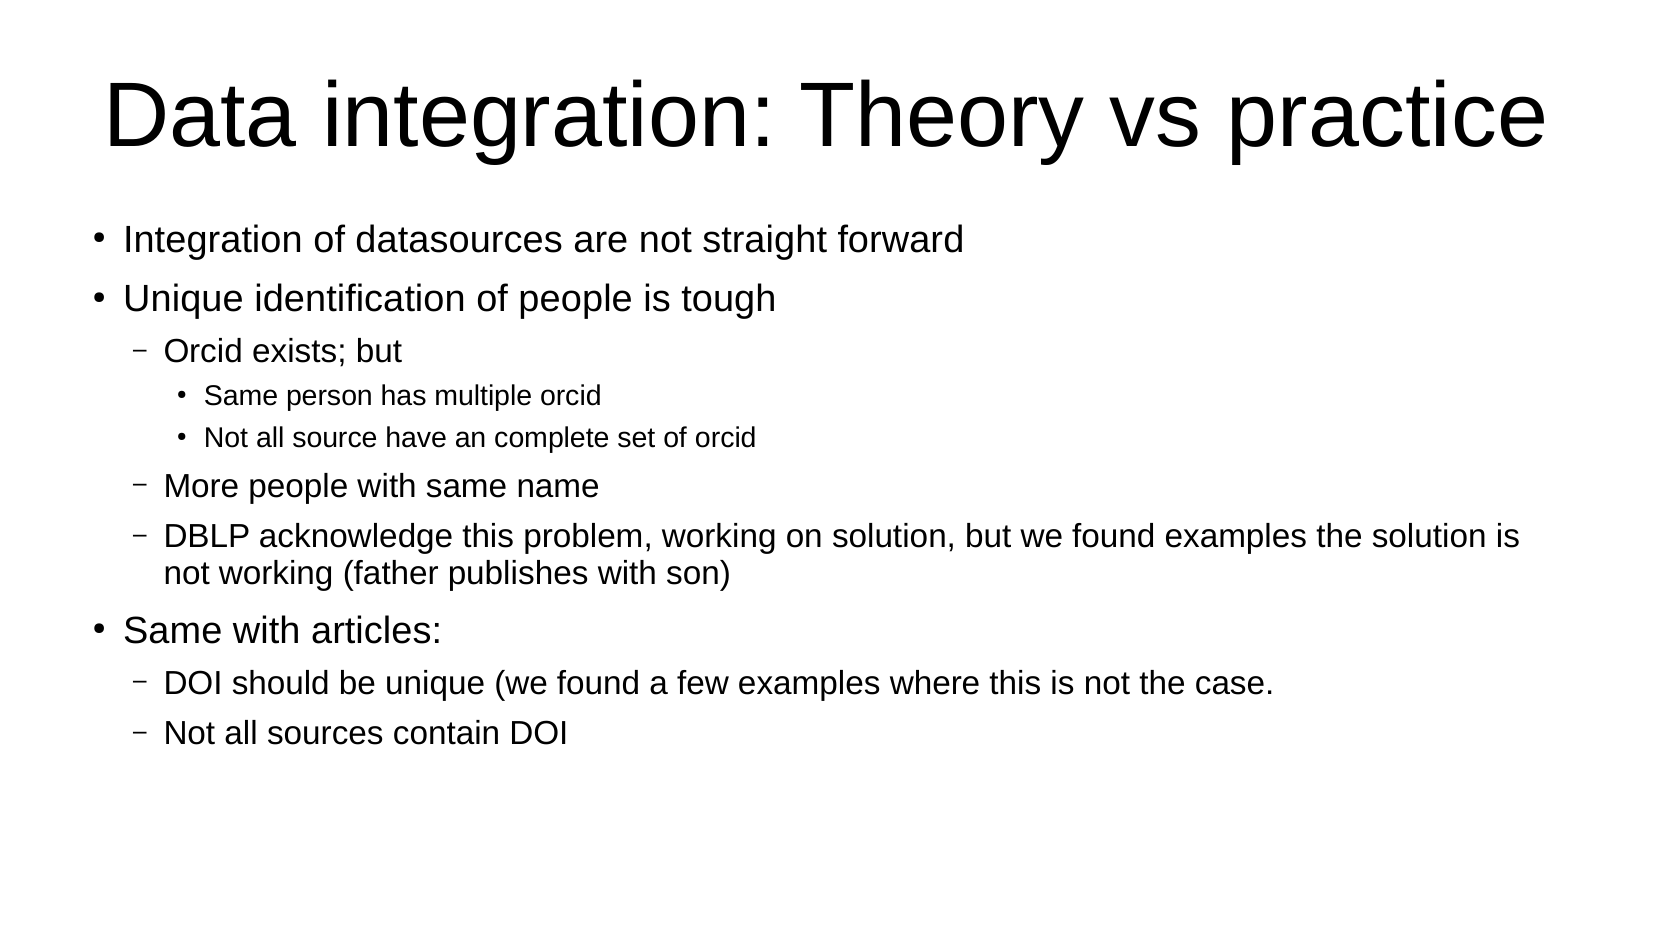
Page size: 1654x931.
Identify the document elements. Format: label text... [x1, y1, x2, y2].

list Integration of datasources are not straight forward Unique identification of people is tough Orcid exists; but Same person has multiple orcid Not all source have an complete set of orcid More people with same name DBLP acknowledge this problem, working on solution, but we found examples the solution is not working (father publishes with son) Same with articles: DOI should be unique (we found a few examples where this is not the case. Not all sources contain DOI [82, 217, 1571, 758]
title Data integration: Theory vs practice [82, 37, 1571, 193]
